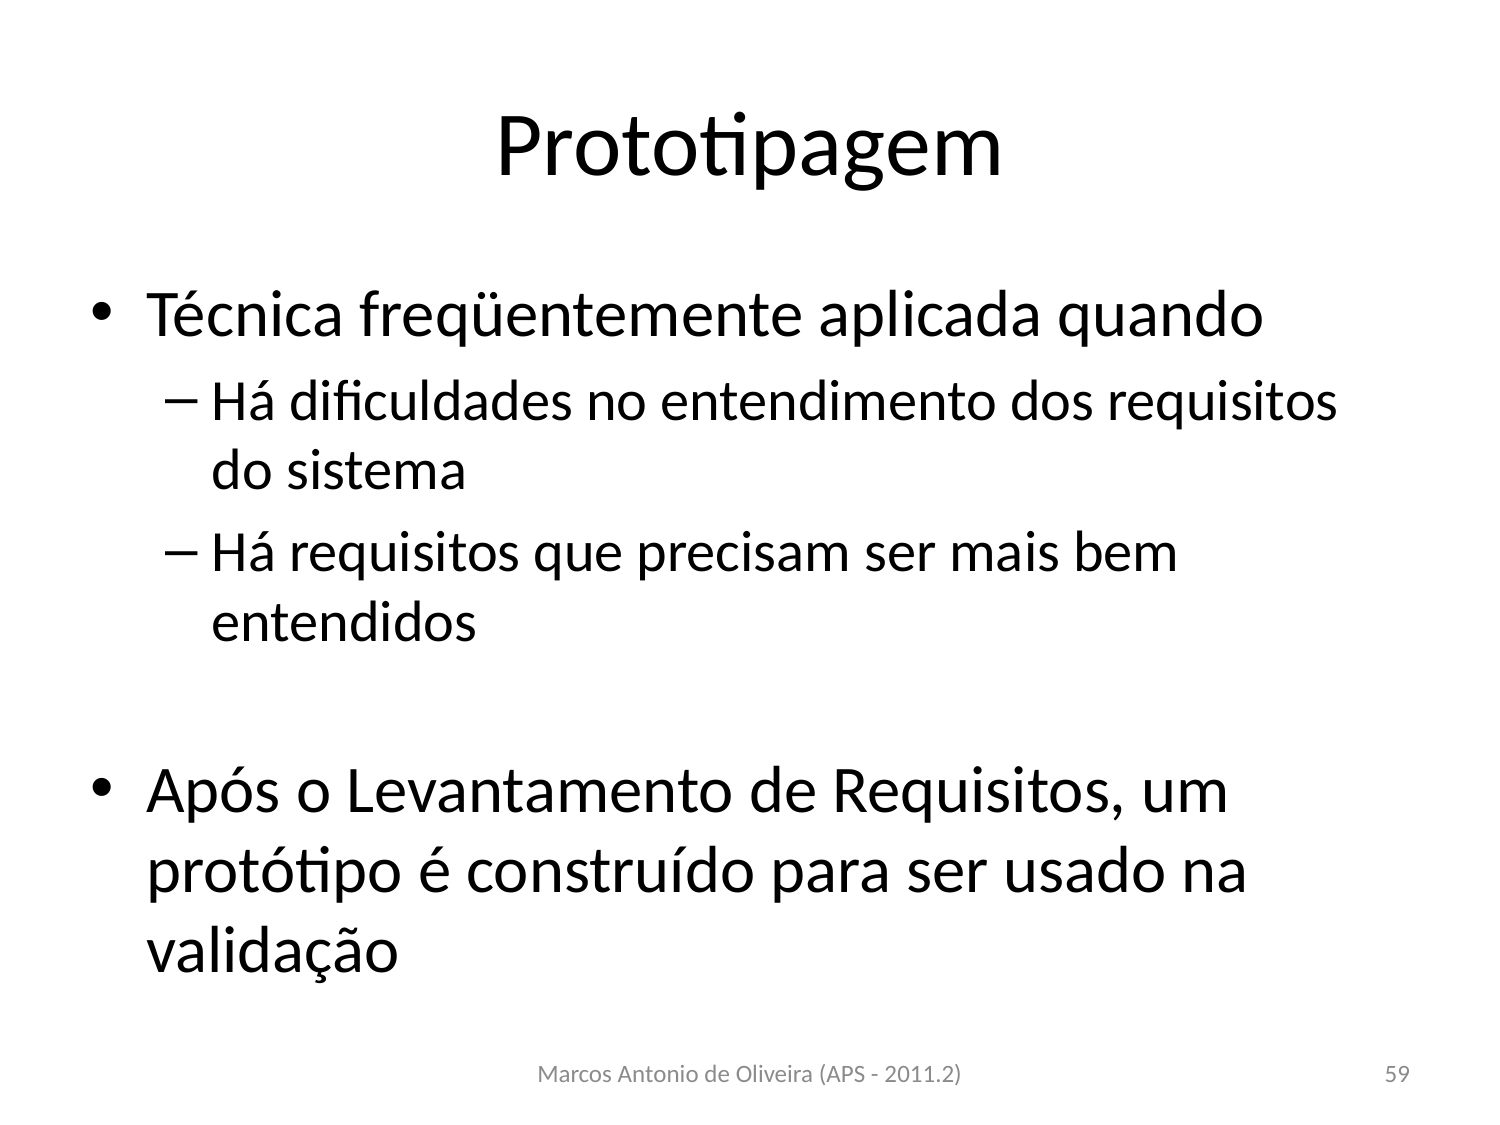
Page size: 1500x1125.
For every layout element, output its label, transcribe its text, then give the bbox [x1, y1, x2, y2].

footer Marcos Antonio de Oliveira (APS - 2011.2) [512, 1042, 988, 1103]
title Prototipagem [75, 45, 1425, 233]
list Técnica freqüentemente aplicada quando Há dificuldades no entendimento dos requisitos do sistema Há requisitos que precisam ser mais bem entendidos Após o Levantamento de Requisitos, um protótipo é construído para ser usado na validação [75, 262, 1425, 1005]
slide_number <número> [1074, 1042, 1425, 1103]
